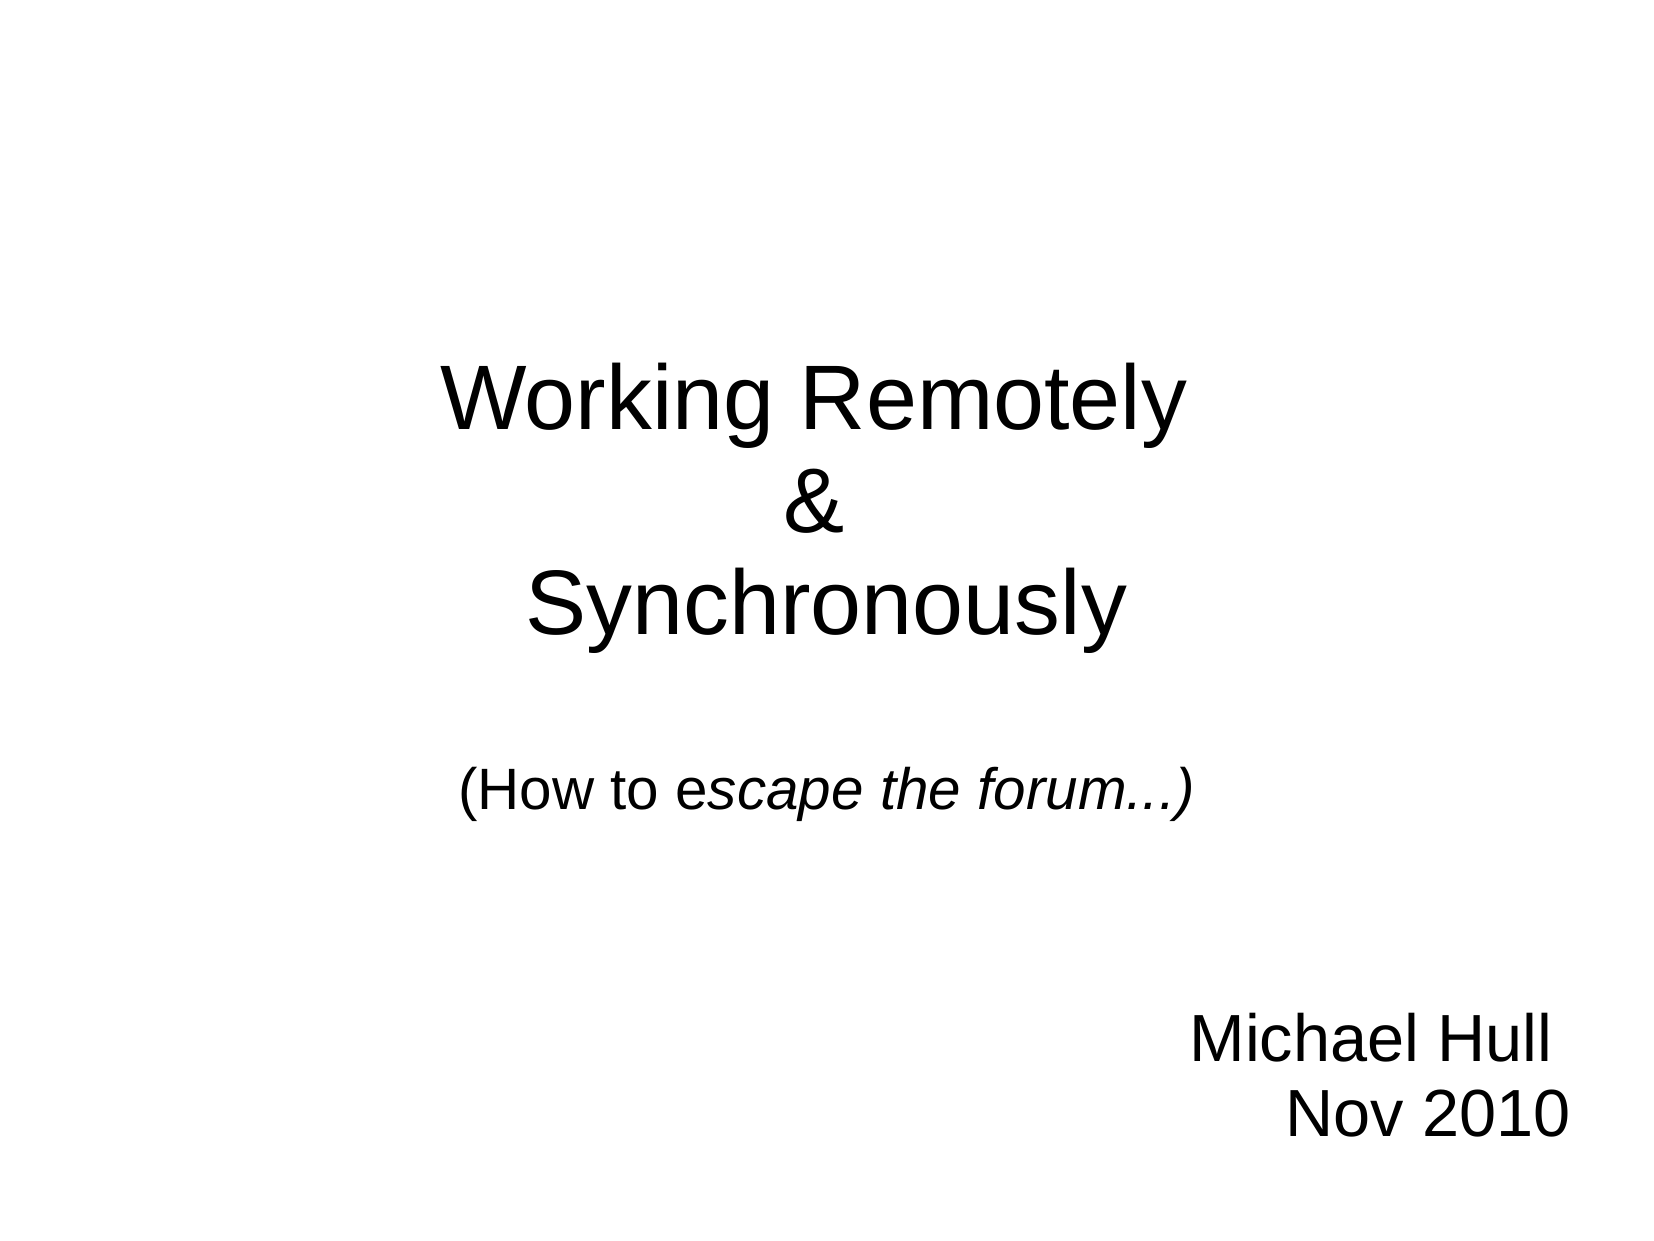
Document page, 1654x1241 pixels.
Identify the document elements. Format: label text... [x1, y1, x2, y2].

title Working Remotely & Synchronously (How to escape the forum...) [82, 346, 1571, 822]
subtitle Michael Hull Nov 2010 [82, 974, 1571, 1179]
